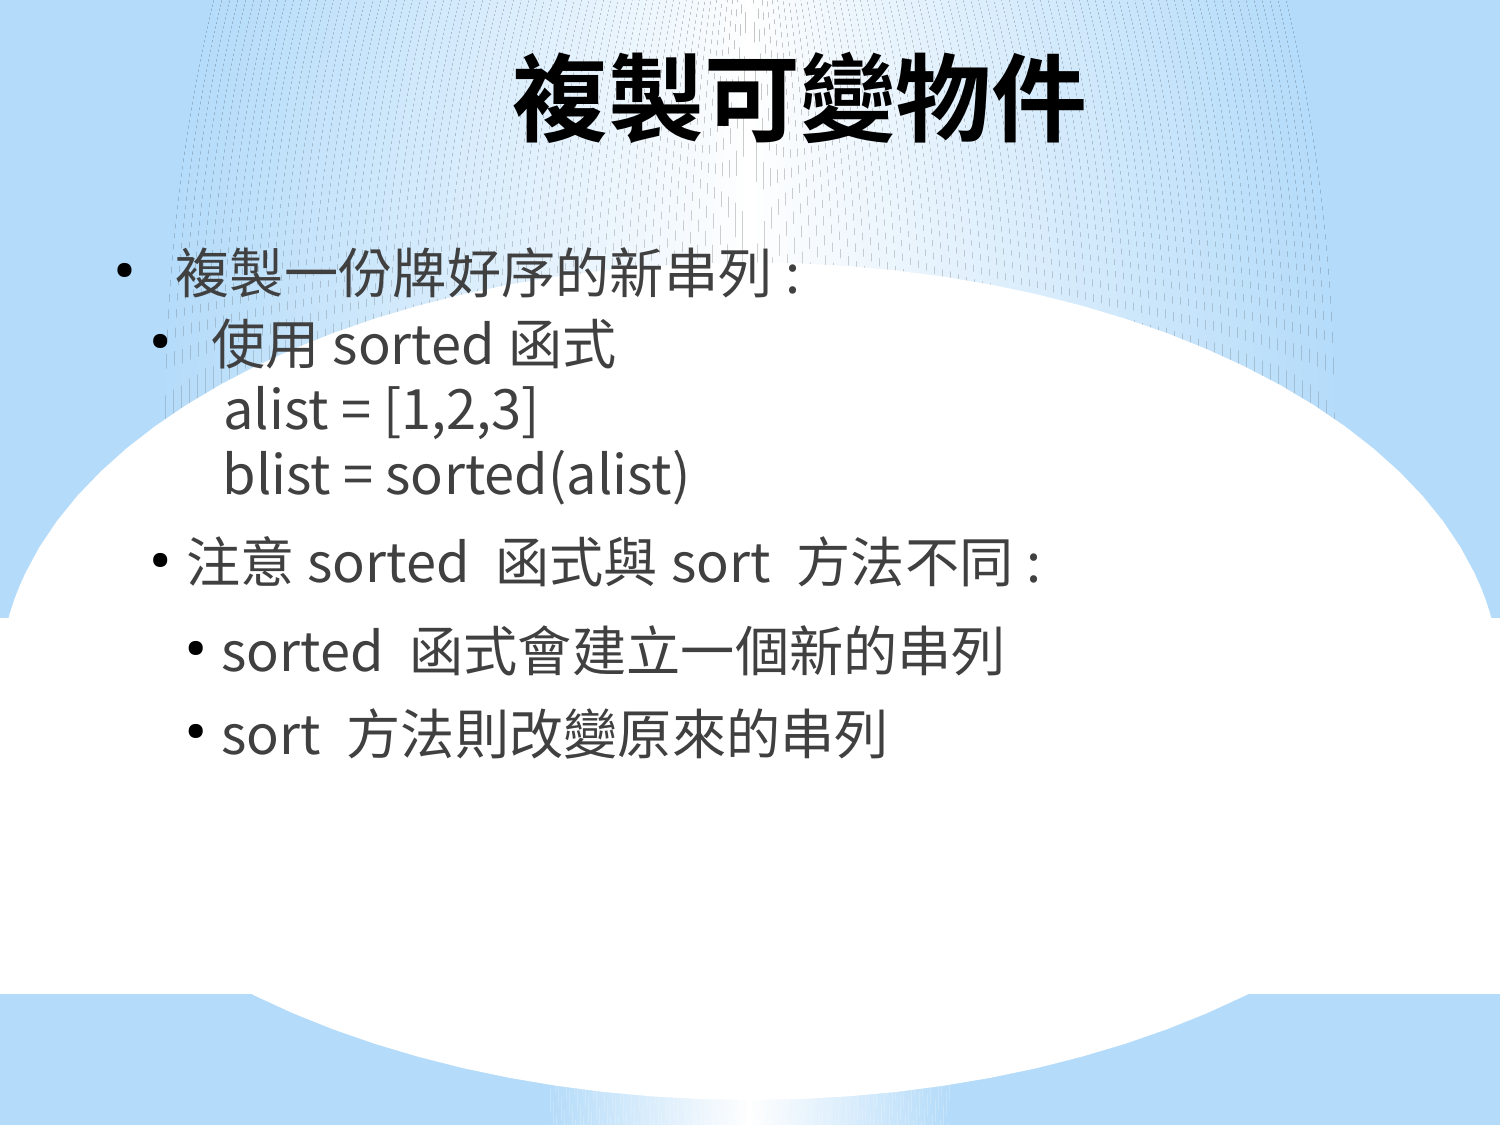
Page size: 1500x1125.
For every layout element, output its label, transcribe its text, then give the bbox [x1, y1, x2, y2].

list 複製一份牌好序的新串列: 使用sorted函式 alist = [1,2,3] blist = sorted(alist) 注意sorted 函式與sort 方法不同: sorted 函式會建立一個新的串列 sort 方法則改變原來的串列 [100, 231, 1471, 1047]
title 複製可變物件 [183, 30, 1418, 219]
